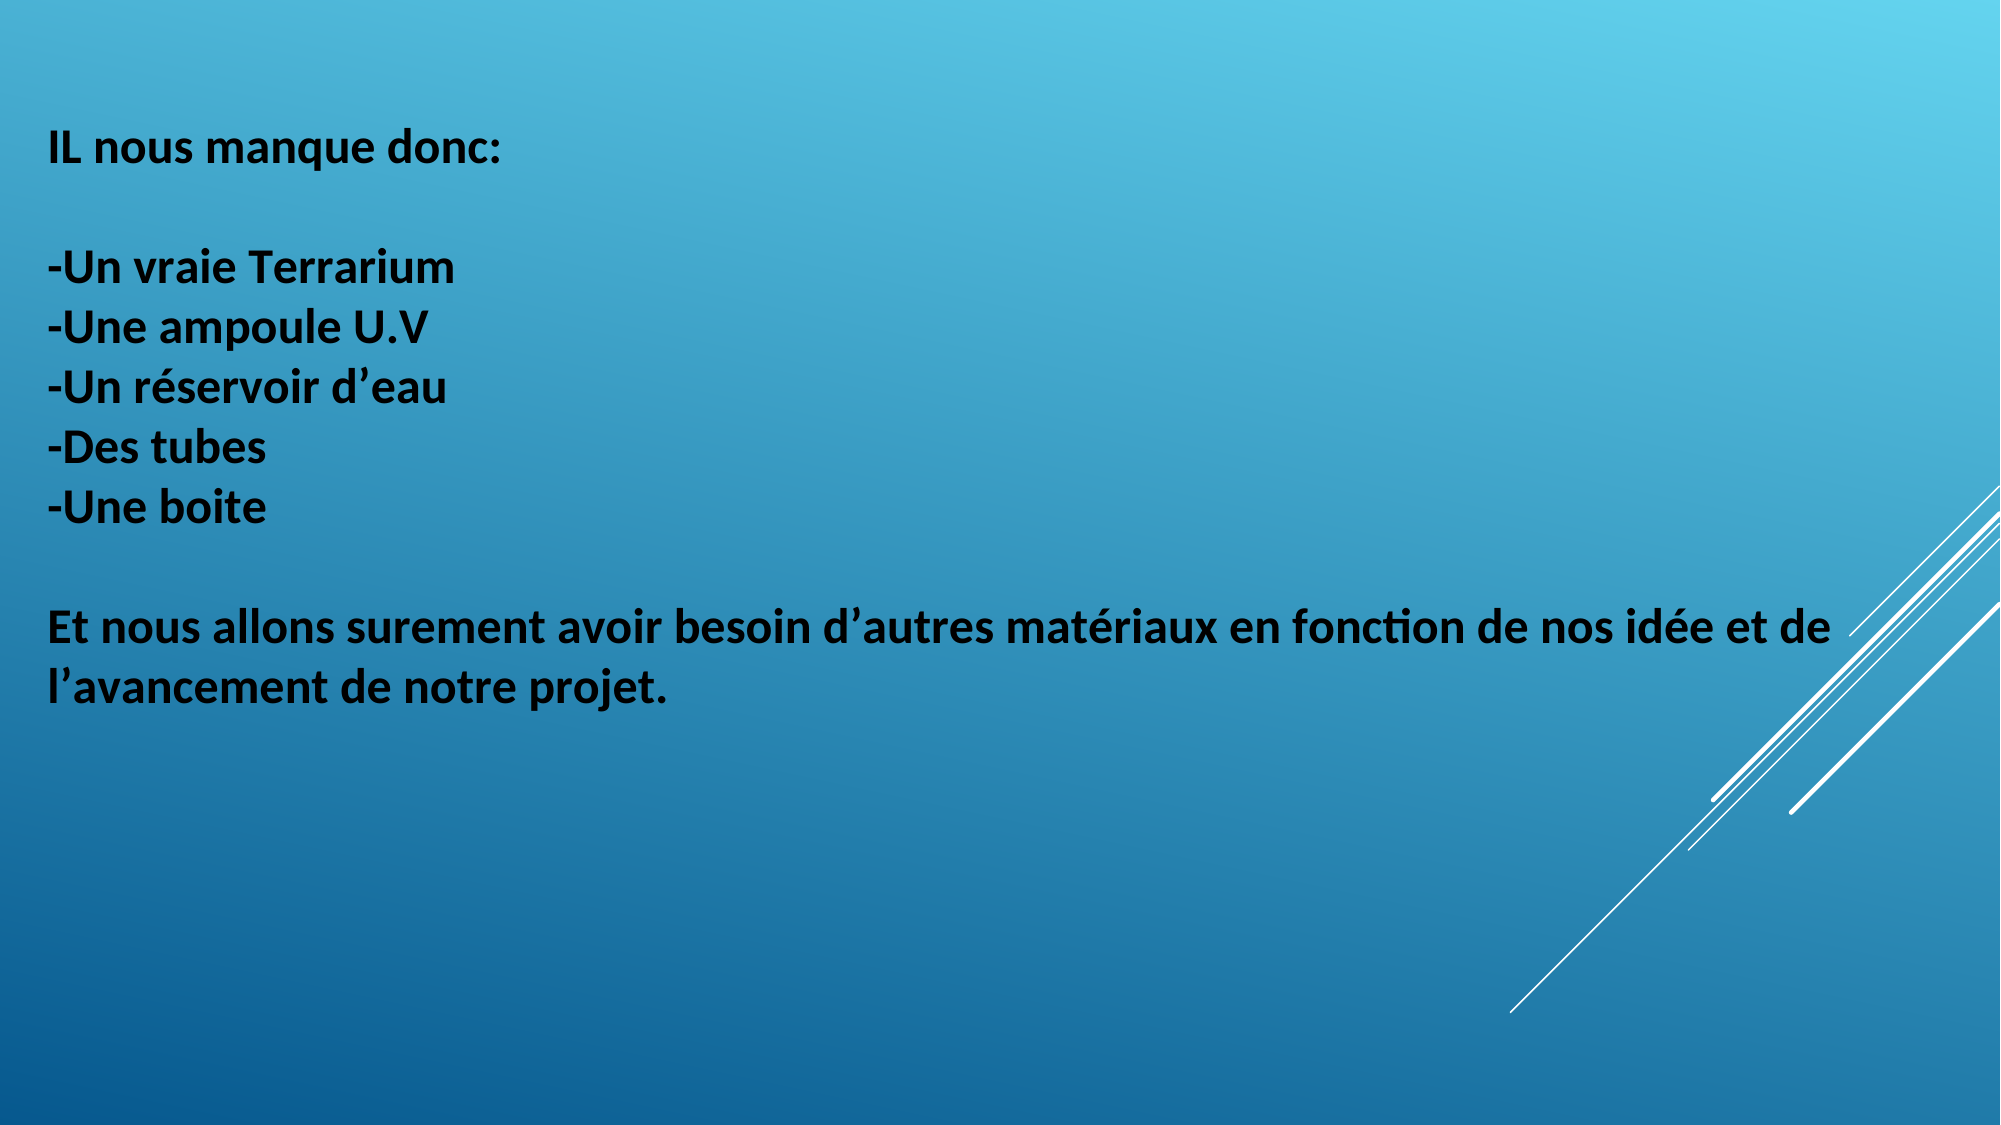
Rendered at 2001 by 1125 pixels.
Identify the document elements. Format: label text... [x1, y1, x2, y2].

text_box IL nous manque donc: -Un vraie Terrarium -Une ampoule U.V -Un réservoir d’eau -Des tubes -Une boite Et nous allons surement avoir besoin d’autres matériaux en fonction de nos idée et de l’avancement de notre projet. [32, 46, 1968, 766]
